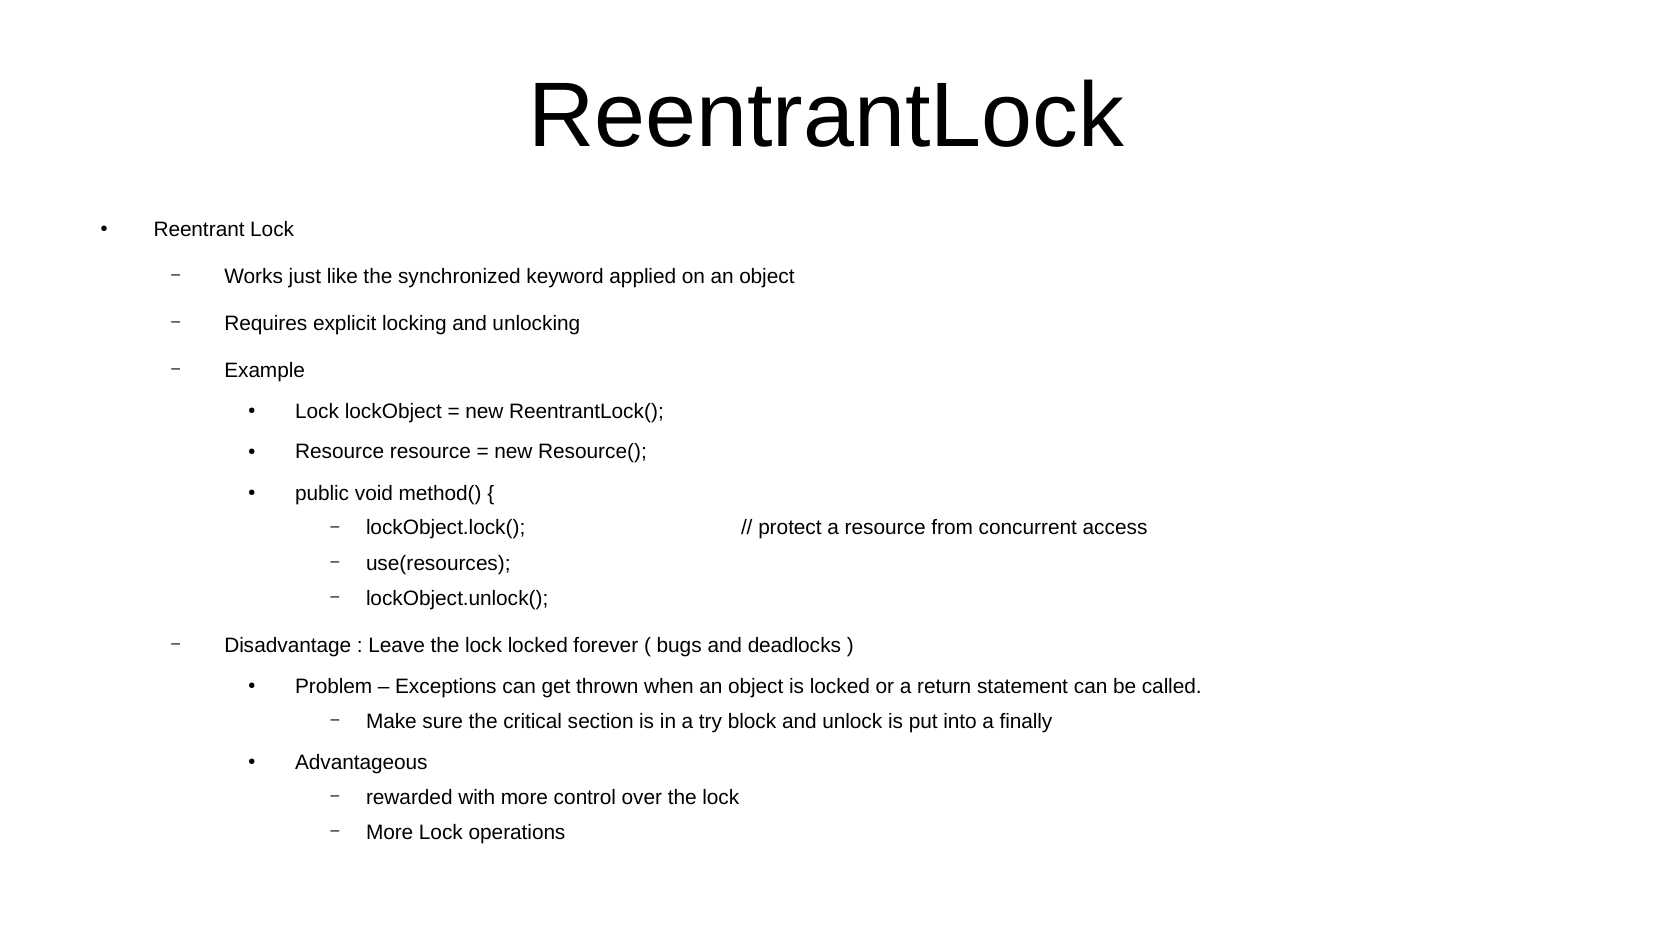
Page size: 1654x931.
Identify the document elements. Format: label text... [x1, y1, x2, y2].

title ReentrantLock [82, 37, 1571, 193]
list Reentrant Lock Works just like the synchronized keyword applied on an object Requires explicit locking and unlocking Example Lock lockObject = new ReentrantLock(); Resource resource = new Resource(); public void method() { lockObject.lock(); // protect a resource from concurrent access use(resources); lockObject.unlock(); Disadvantage : Leave the lock locked forever ( bugs and deadlocks ) Problem – Exceptions can get thrown when an object is locked or a return statement can be called. Make sure the critical section is in a try block and unlock is put into a finally Advantageous rewarded with more control over the lock More Lock operations [82, 217, 1571, 916]
